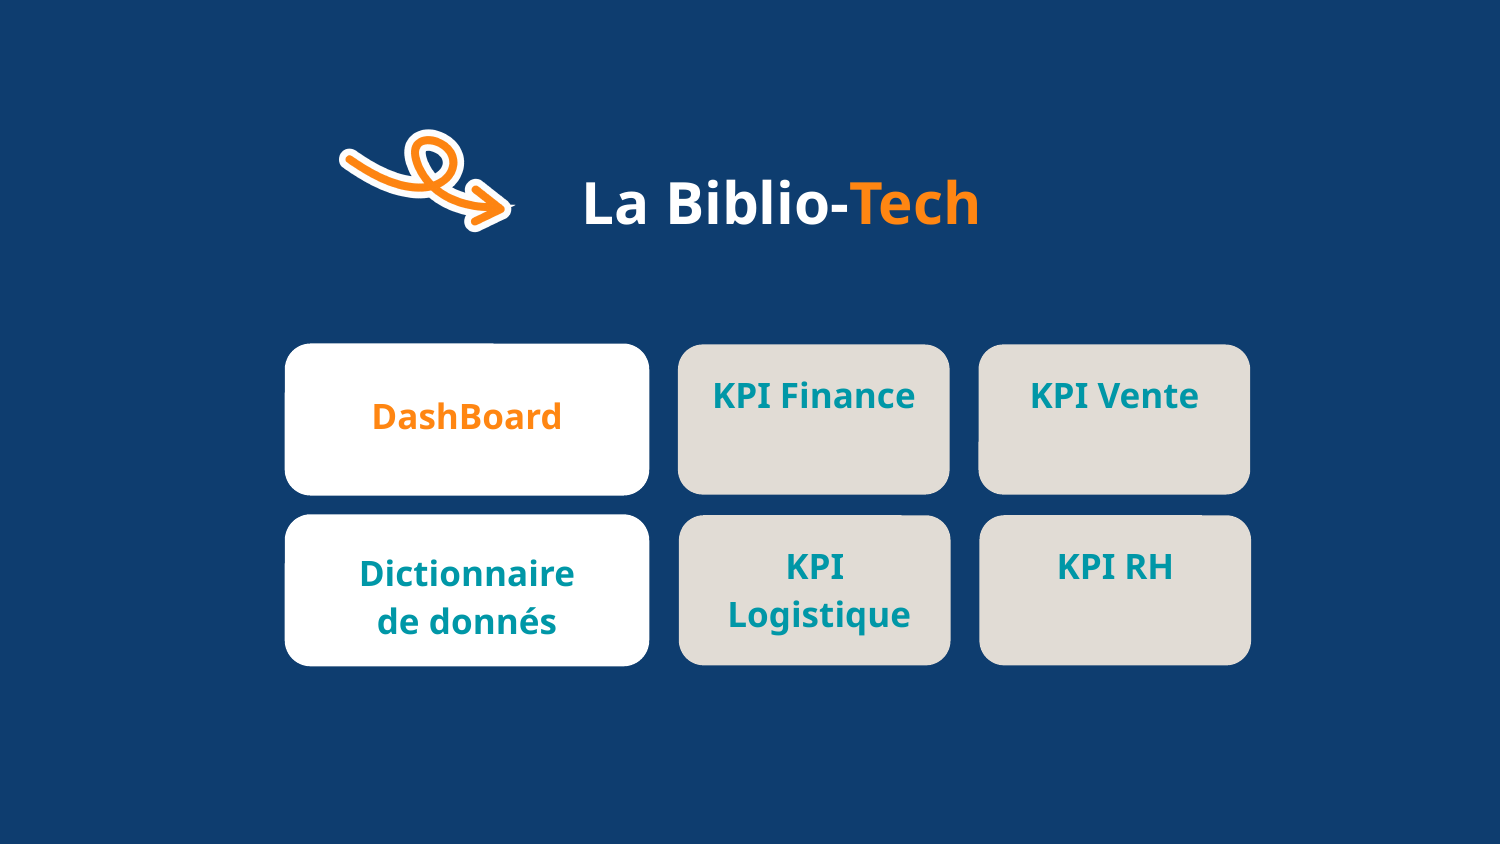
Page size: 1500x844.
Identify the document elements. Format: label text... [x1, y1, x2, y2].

text_box KPI RH [971, 526, 1259, 654]
text_box DashBoard [323, 376, 611, 463]
text_box KPI Logistique [671, 526, 959, 654]
text_box [983, 484, 1246, 495]
text_box KPI Vente [970, 355, 1258, 484]
picture [334, 89, 522, 272]
text_box KPI Finance [670, 355, 958, 484]
text_box [285, 515, 649, 666]
text_box [682, 344, 945, 355]
title La Biblio-Tech [566, 151, 1063, 258]
text_box [983, 515, 1247, 526]
text_box [683, 515, 947, 526]
text_box Dictionnaire de donnés [323, 533, 611, 620]
text_box [983, 654, 1247, 666]
text_box [983, 344, 1246, 355]
text_box [682, 654, 947, 666]
text_box [285, 344, 649, 495]
text_box [682, 484, 945, 495]
